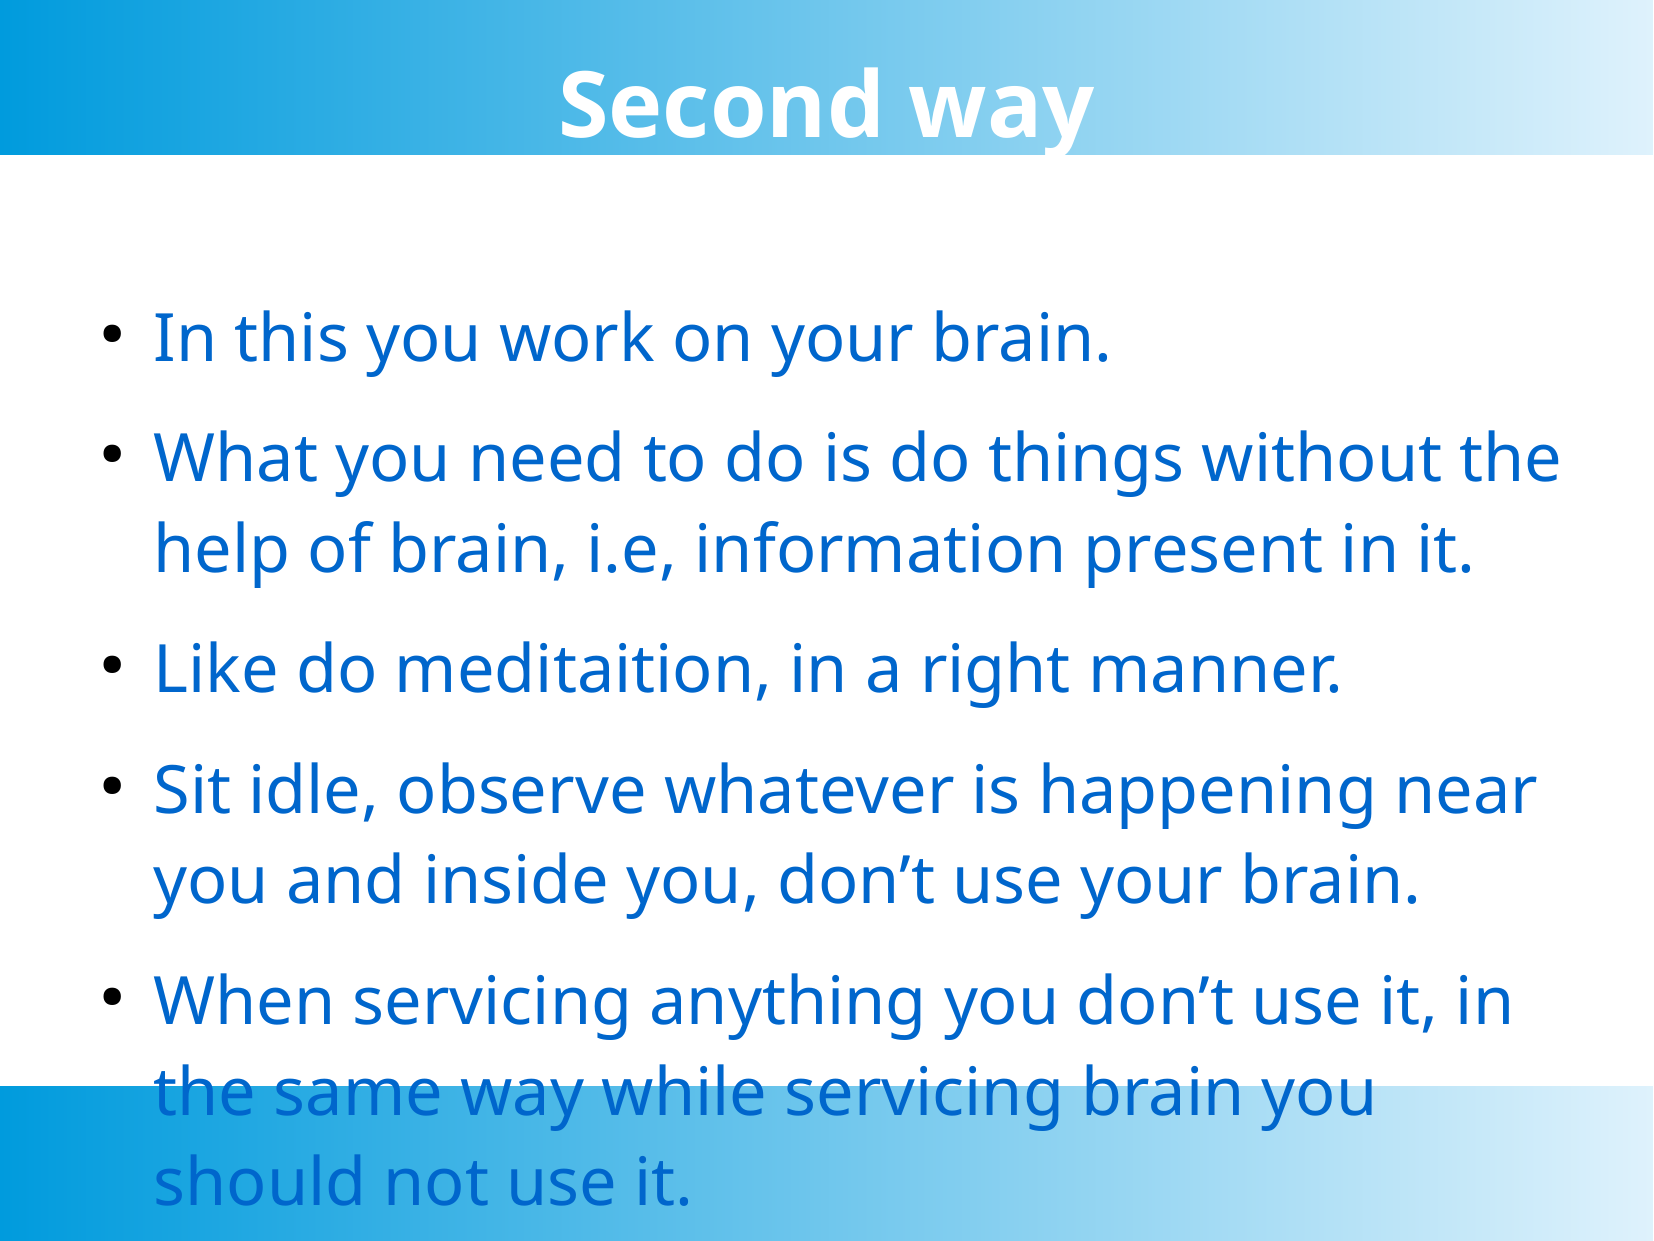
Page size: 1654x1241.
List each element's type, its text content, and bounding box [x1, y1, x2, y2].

list In this you work on your brain. What you need to do is do things without the help of brain, i.e, information present in it. Like do meditaition, in a right manner. Sit idle, observe whatever is happening near you and inside you, don’t use your brain. When servicing anything you don’t use it, in the same way while servicing brain you should not use it. [82, 290, 1571, 1010]
title Second way [82, 49, 1571, 155]
